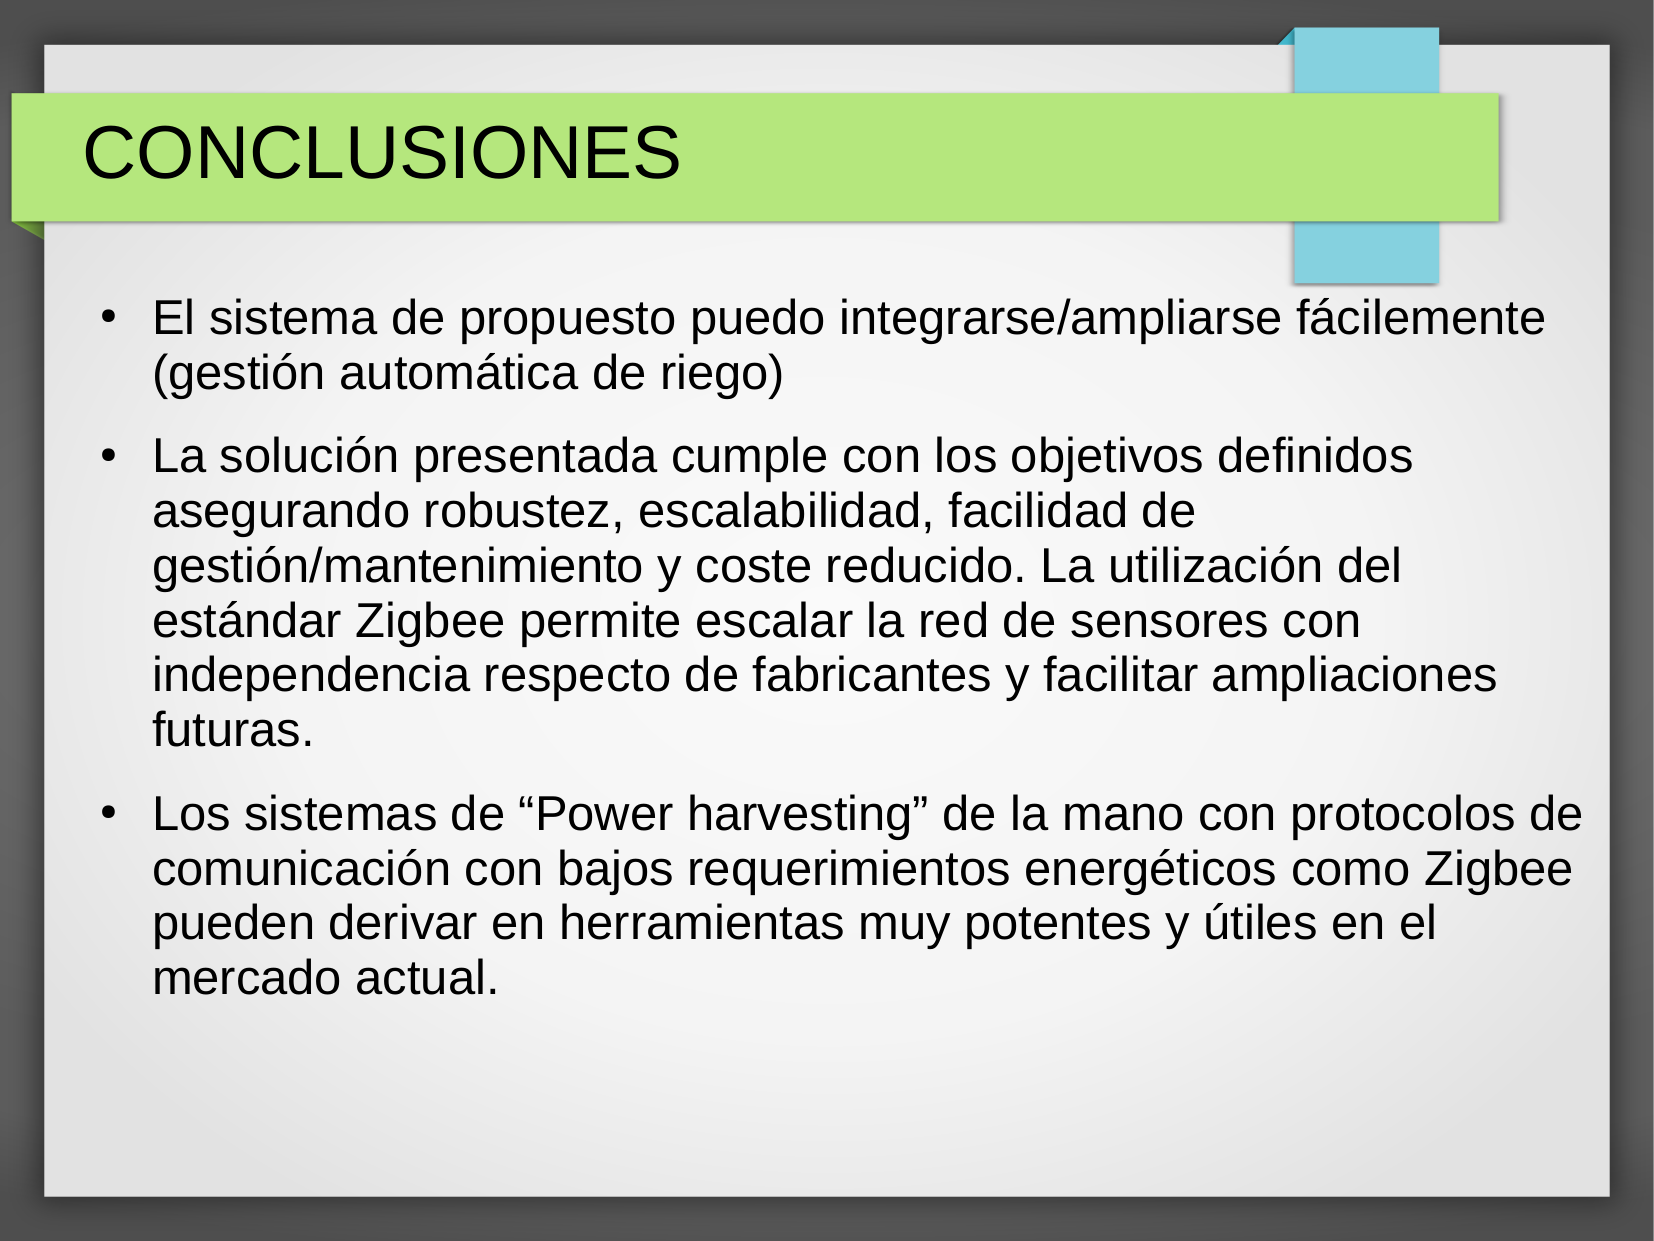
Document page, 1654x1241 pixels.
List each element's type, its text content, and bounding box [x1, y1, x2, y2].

title CONCLUSIONES [82, 49, 1571, 257]
picture [0, 0, 1654, 1241]
list El sistema de propuesto puedo integrarse/ampliarse fácilemente (gestión automática de riego) La solución presentada cumple con los objetivos definidos asegurando robustez, escalabilidad, facilidad de gestión/mantenimiento y coste reducido. La utilización del estándar Zigbee permite escalar la red de sensores con independencia respecto de fabricantes y facilitar ampliaciones futuras. Los sistemas de “Power harvesting” de la mano con protocolos de comunicación con bajos requerimientos energéticos como Zigbee pueden derivar en herramientas muy potentes y útiles en el mercado actual. [82, 290, 1607, 1010]
